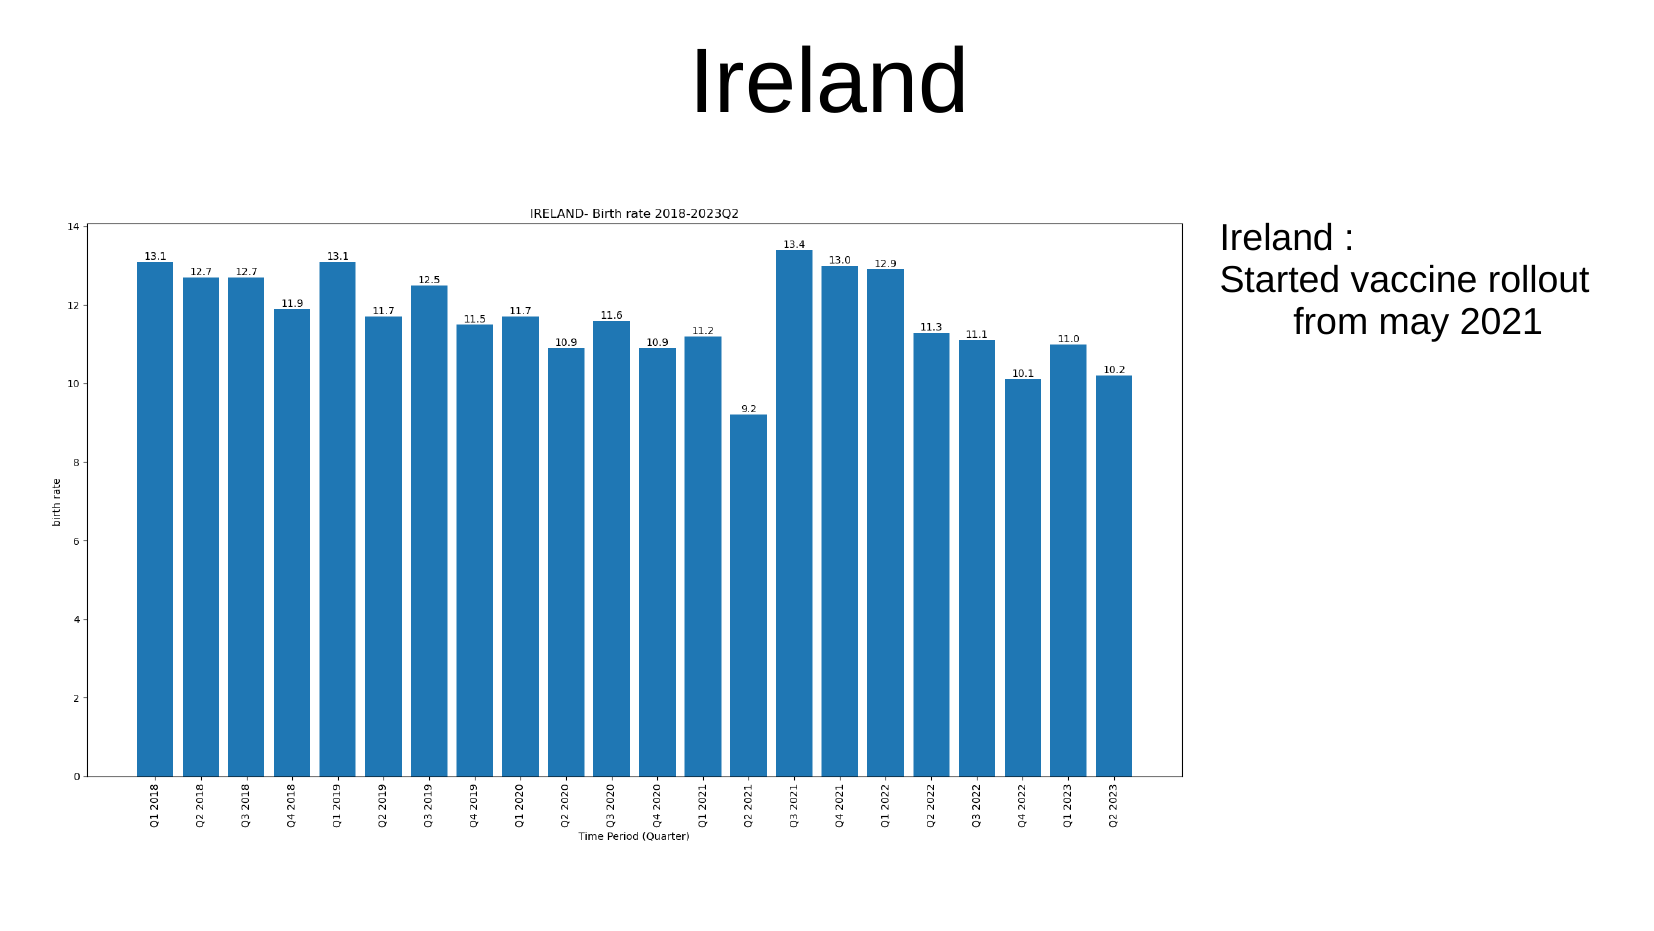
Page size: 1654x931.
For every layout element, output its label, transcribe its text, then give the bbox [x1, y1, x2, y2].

picture [28, 177, 1205, 855]
title Ireland [265, 29, 1394, 133]
text_box Ireland : Started vaccine rollout from may 2021 [1204, 208, 1625, 350]
